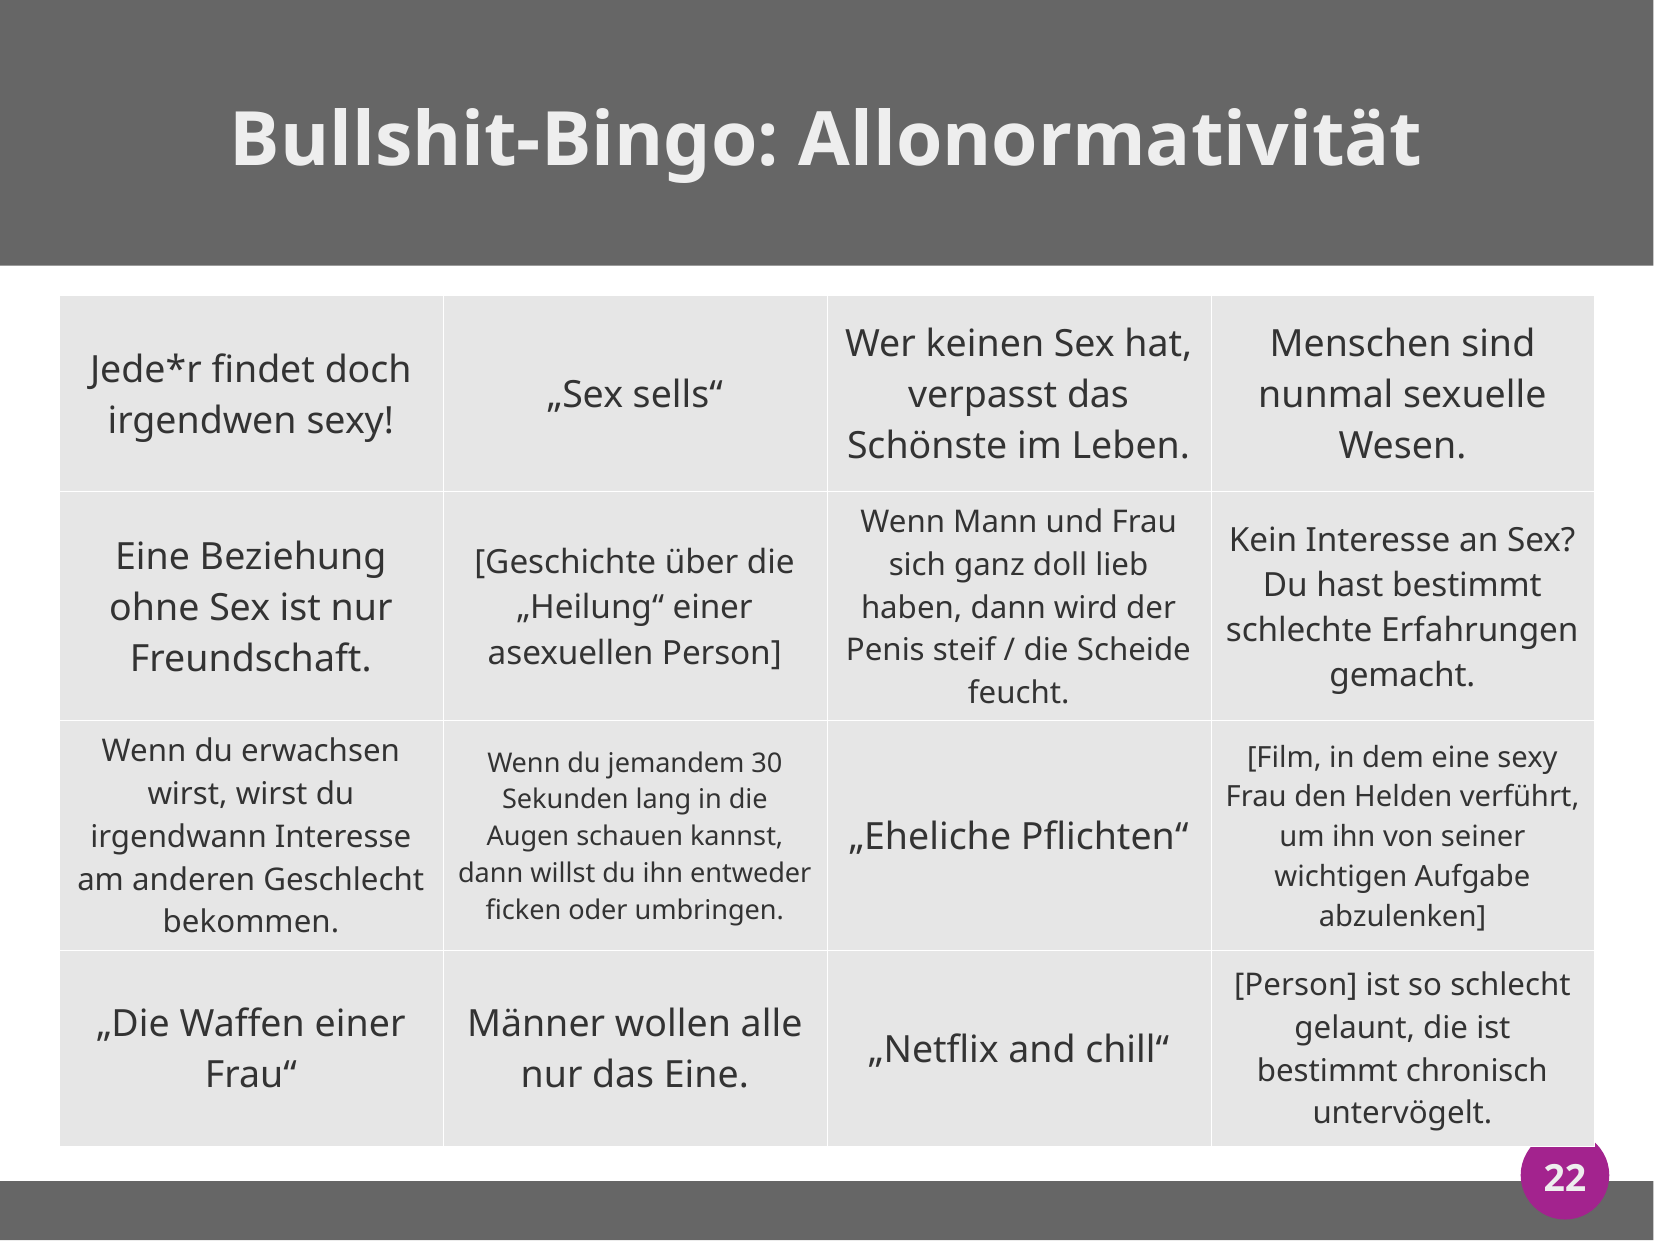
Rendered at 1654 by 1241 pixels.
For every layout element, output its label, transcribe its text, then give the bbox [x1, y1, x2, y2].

table_cell „Netflix and chill“ [828, 951, 1211, 1146]
table_header Wer keinen Sex hat, verpasst das Schönste im Leben. [828, 296, 1211, 491]
table_cell [Person] ist so schlecht gelaunt, die ist bestimmt chronisch untervögelt. [1212, 951, 1594, 1146]
table_cell Eine Beziehung ohne Sex ist nur Freundschaft. [60, 492, 443, 720]
table_cell „Die Waffen einer Frau“ [60, 951, 443, 1146]
table_header Jede*r findet doch irgendwen sexy! [60, 296, 443, 491]
title Bullshit-Bingo: Allonormativität [59, 11, 1595, 260]
table_cell [Geschichte über die „Heilung“ einer asexuellen Person] [444, 492, 827, 720]
table_cell Wenn Mann und Frau sich ganz doll lieb haben, dann wird der Penis steif / die Scheide feucht. [828, 492, 1211, 720]
table_cell „Eheliche Pflichten“ [828, 721, 1211, 950]
table_cell Männer wollen alle nur das Eine. [444, 951, 827, 1146]
table_header „Sex sells“ [444, 296, 827, 491]
table_cell Kein Interesse an Sex? Du hast bestimmt schlechte Erfahrungen gemacht. [1212, 492, 1594, 720]
table_cell [Film, in dem eine sexy Frau den Helden verführt, um ihn von seiner wichtigen Aufgabe abzulenken] [1212, 721, 1594, 950]
table_cell Wenn du jemandem 30 Sekunden lang in die Augen schauen kannst, dann willst du ihn entweder ficken oder umbringen. [444, 721, 827, 950]
table_header Menschen sind nunmal sexuelle Wesen. [1212, 296, 1594, 491]
table_cell Wenn du erwachsen wirst, wirst du irgendwann Interesse am anderen Geschlecht bekommen. [60, 721, 443, 950]
